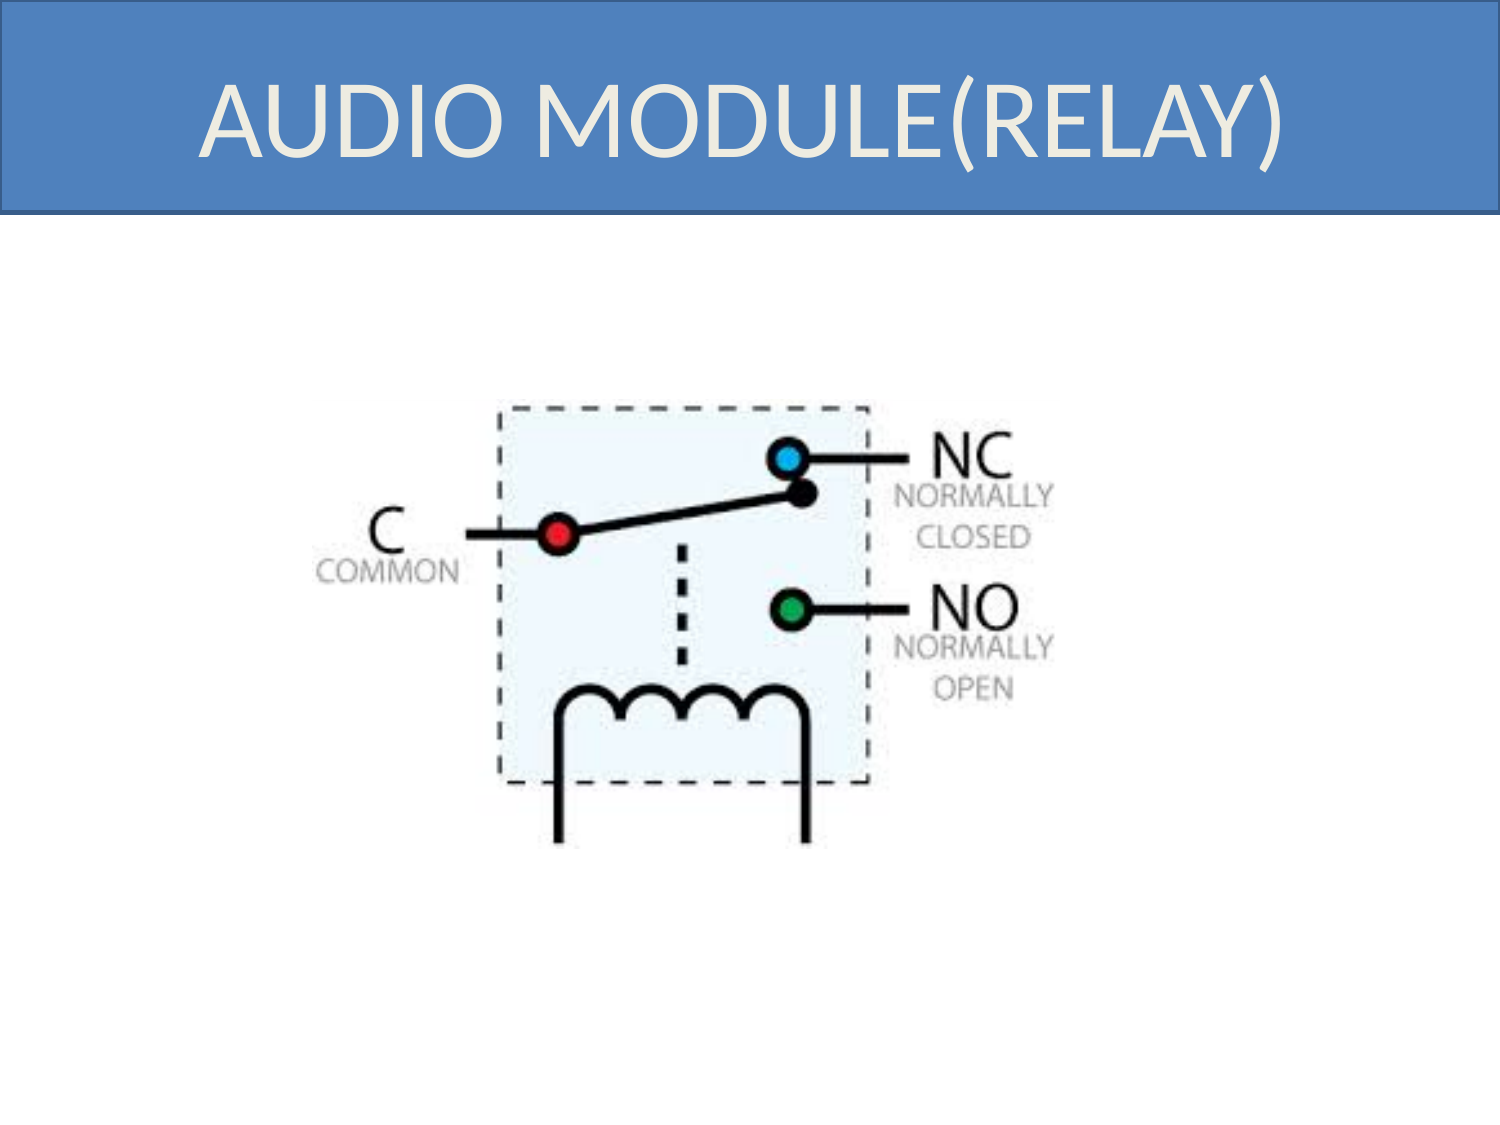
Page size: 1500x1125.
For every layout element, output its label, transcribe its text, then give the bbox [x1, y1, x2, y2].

text_box [0, 0, 1500, 213]
text_box AUDIO MODULE(RELAY) [99, 37, 1388, 189]
picture [312, 399, 1060, 849]
